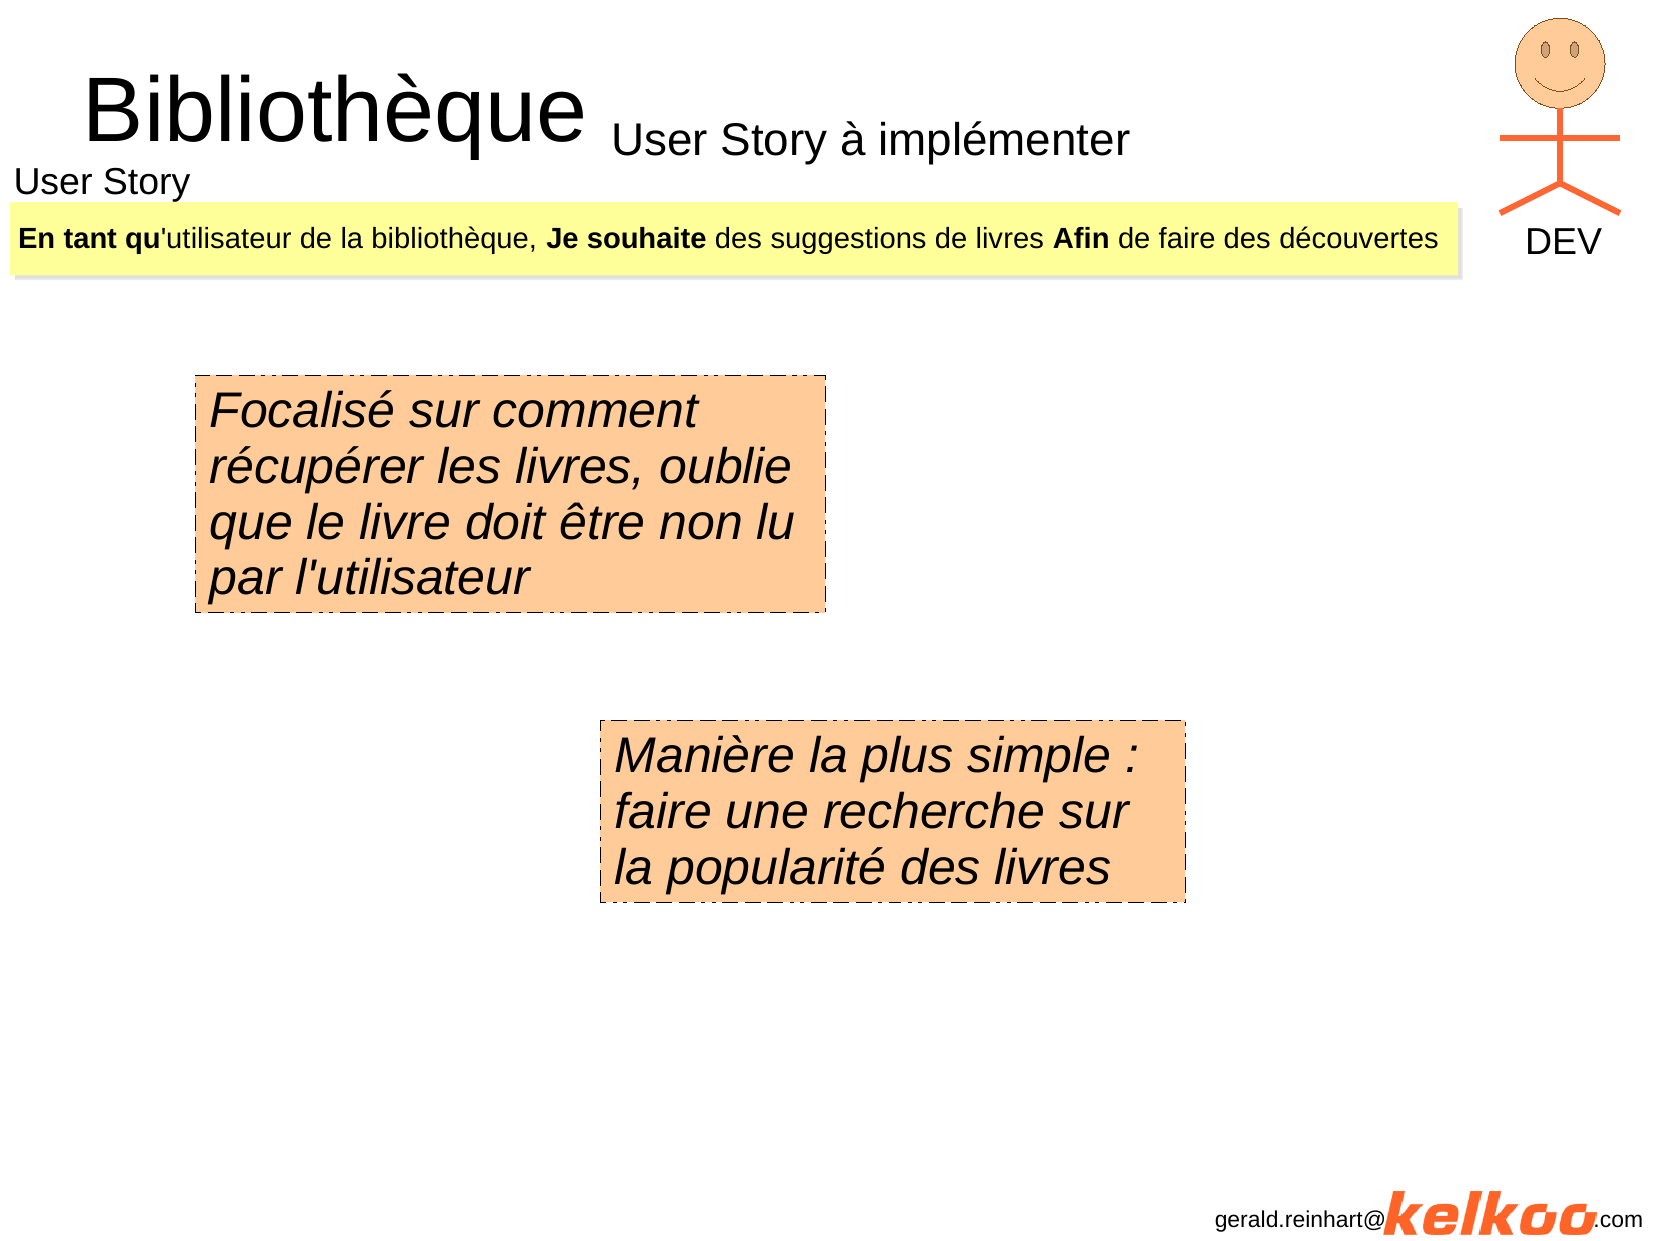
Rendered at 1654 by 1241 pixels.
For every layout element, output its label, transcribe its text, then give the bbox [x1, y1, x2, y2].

text_box En tant qu'utilisateur de la bibliothèque, Je souhaite des suggestions de livres Afin de faire des découvertes [9, 210, 1459, 276]
title Bibliothèque [82, 5, 1571, 213]
text_box User Story à implémenter [596, 106, 1146, 173]
text_box [1571, 19, 1606, 107]
picture [1383, 1191, 1597, 1199]
text_box DEV [1500, 213, 1621, 271]
text_box Manière la plus simple : faire une recherche sur la popularité des livres [600, 720, 1186, 903]
text_box User Story [0, 153, 82, 210]
text_box gerald.reinhart@ .com [1193, 1199, 1654, 1241]
text_box Focalisé sur comment récupérer les livres, oublie que le livre doit être non lu par l'utilisateur [195, 375, 826, 613]
